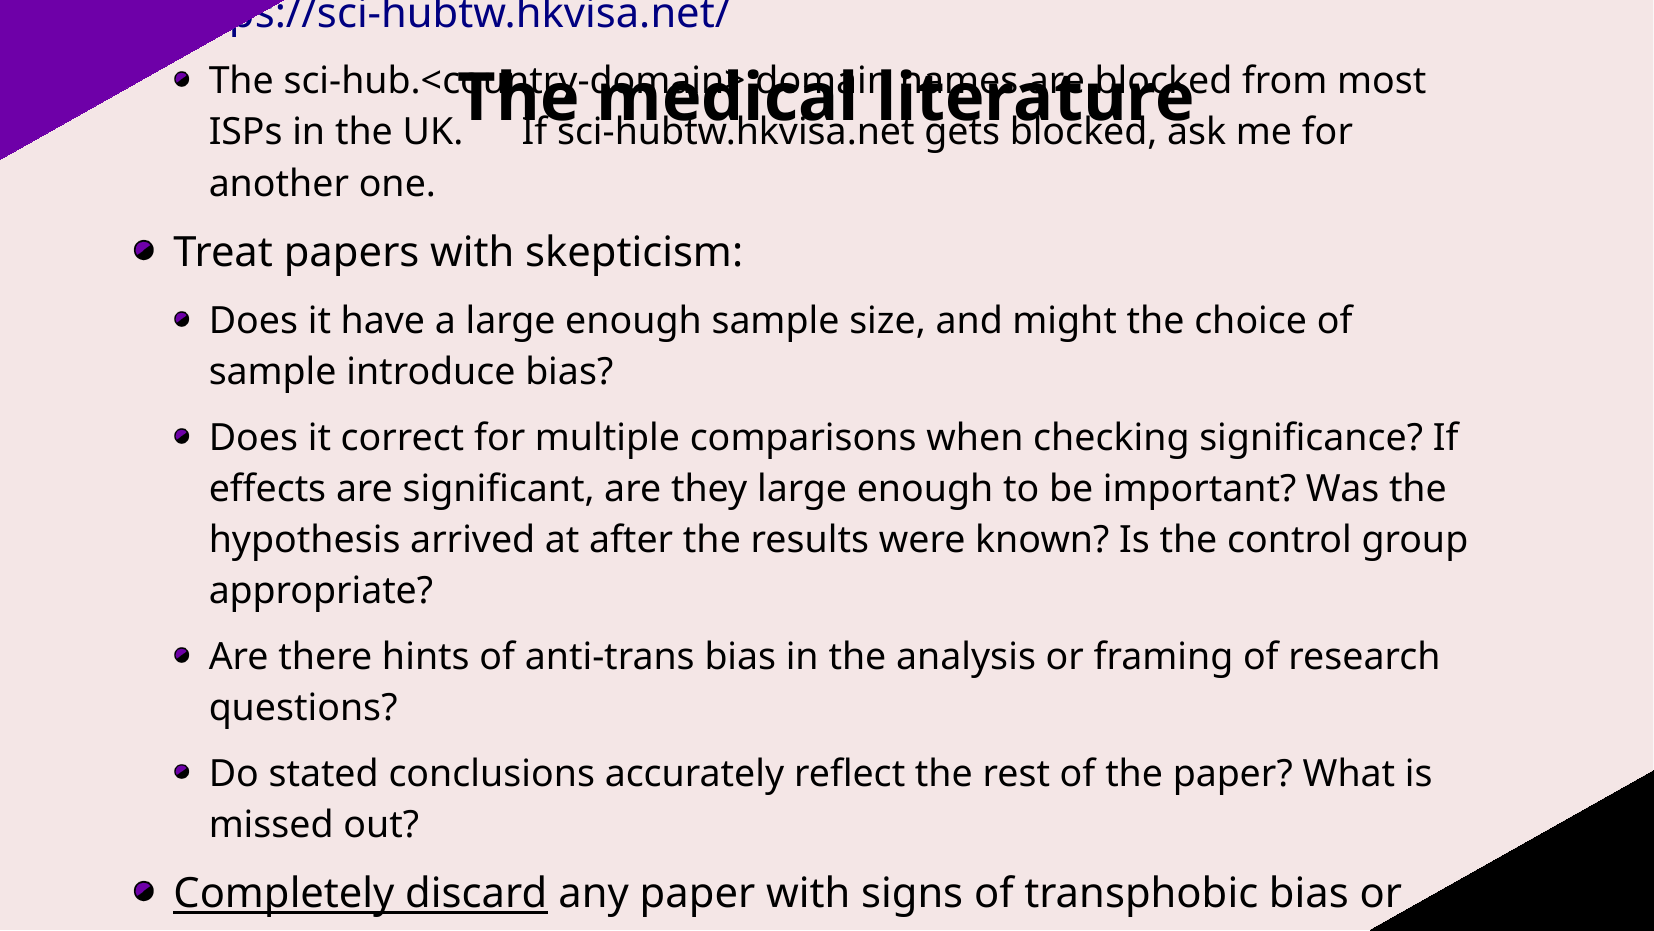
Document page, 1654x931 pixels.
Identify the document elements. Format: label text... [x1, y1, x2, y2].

picture [132, 890, 155, 903]
picture [173, 70, 190, 88]
subtitle Medical papers that are not open-access are often available on Sci-Hub. Search the title, find the DOI, paste it into https://sci-hubtw.hkvisa.net/ The sci-hub.<country-domain> domain names are blocked from most ISPs in the UK. If sci-hubtw.hkvisa.net gets blocked, ask me for another one. Treat papers with skepticism: Does it have a large enough sample size, and might the choice of sample introduce bias? Does it correct for multiple comparisons when checking significance? If effects are significant, are they large enough to be important? Was the hypothesis arrived at after the results were known? Is the control group appropriate? Are there hints of anti-trans bias in the analysis or framing of research questions? Do stated conclusions accurately reflect the rest of the paper? What is missed out? Completely discard any paper with signs of transphobic bias or questionable statistical analysis. You don’t know whether the data is also tainted. Be wary of confirmation bias. (But don’t waste your time trying to disprove every transphobic conclusion, unless that’s your thing!) [132, 141, 1487, 890]
text_box [0, 0, 284, 160]
text_box [1370, 770, 1654, 931]
title The medical literature [82, 35, 1571, 154]
